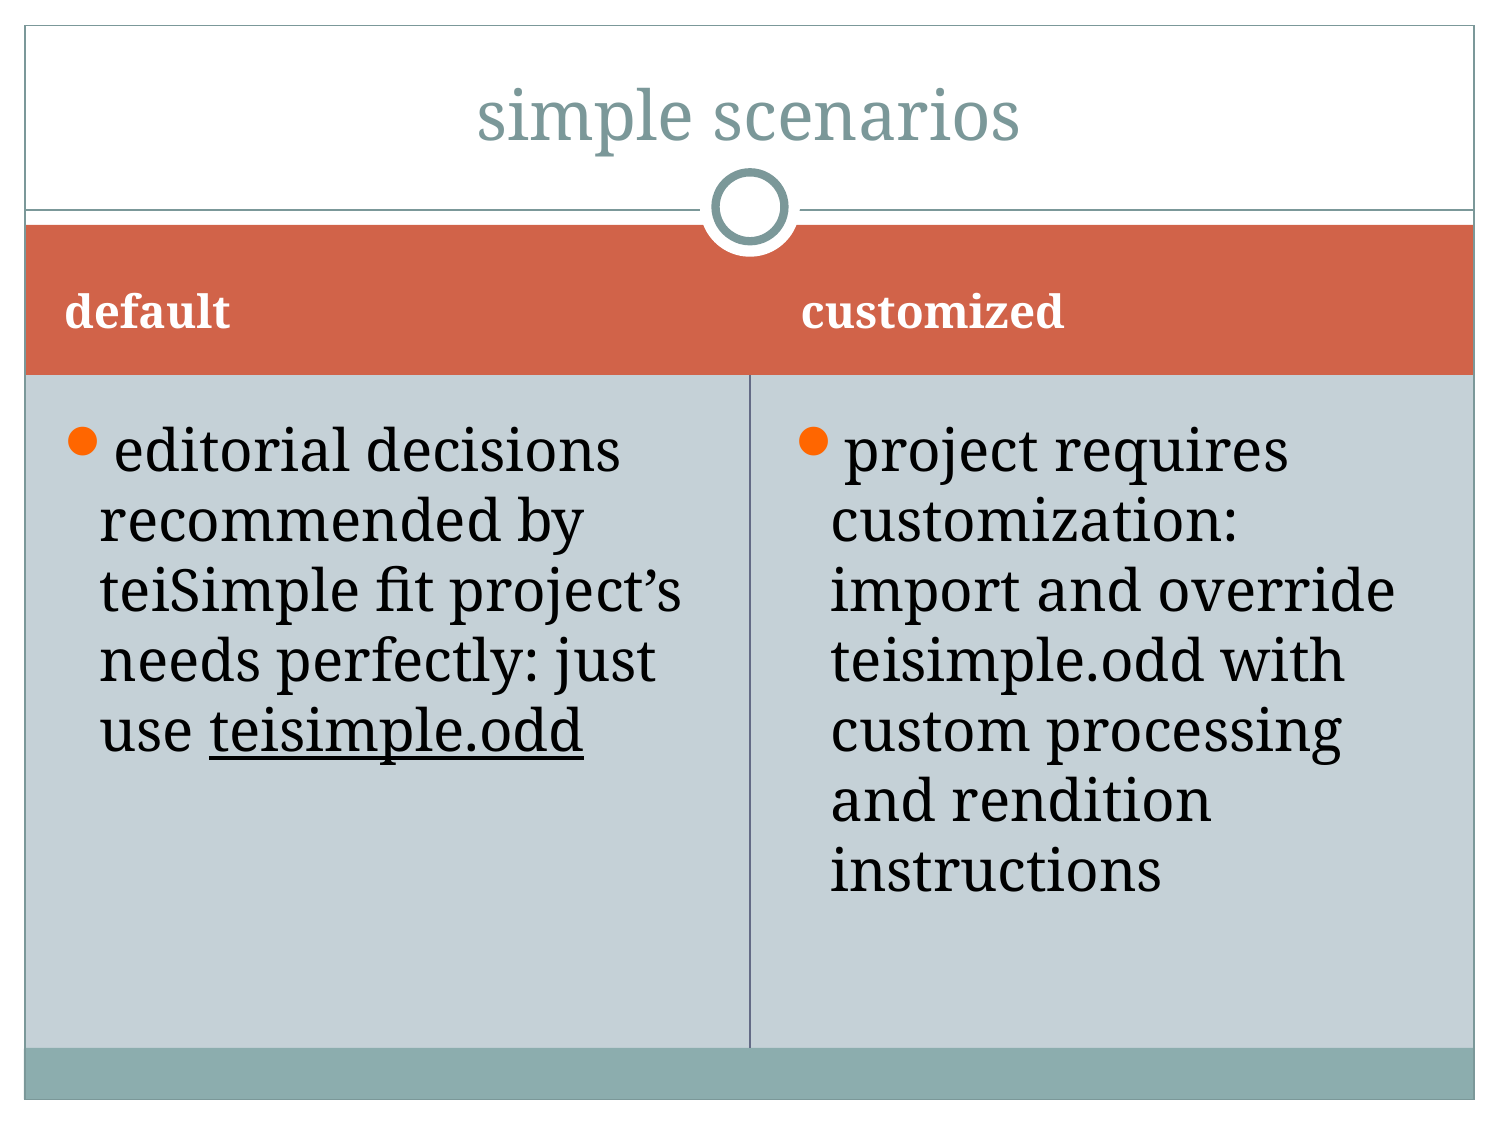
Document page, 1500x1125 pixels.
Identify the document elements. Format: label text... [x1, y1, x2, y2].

text_box editorial decisions recommended by teiSimple fit project’s needs perfectly: just use teisimple.odd [49, 405, 713, 1032]
text_box customized [785, 249, 1449, 370]
text_box project requires customization: import and override teisimple.odd with custom processing and rendition instructions [787, 405, 1450, 1033]
text_box default [49, 249, 713, 371]
text_box simple scenarios [49, 37, 1450, 162]
